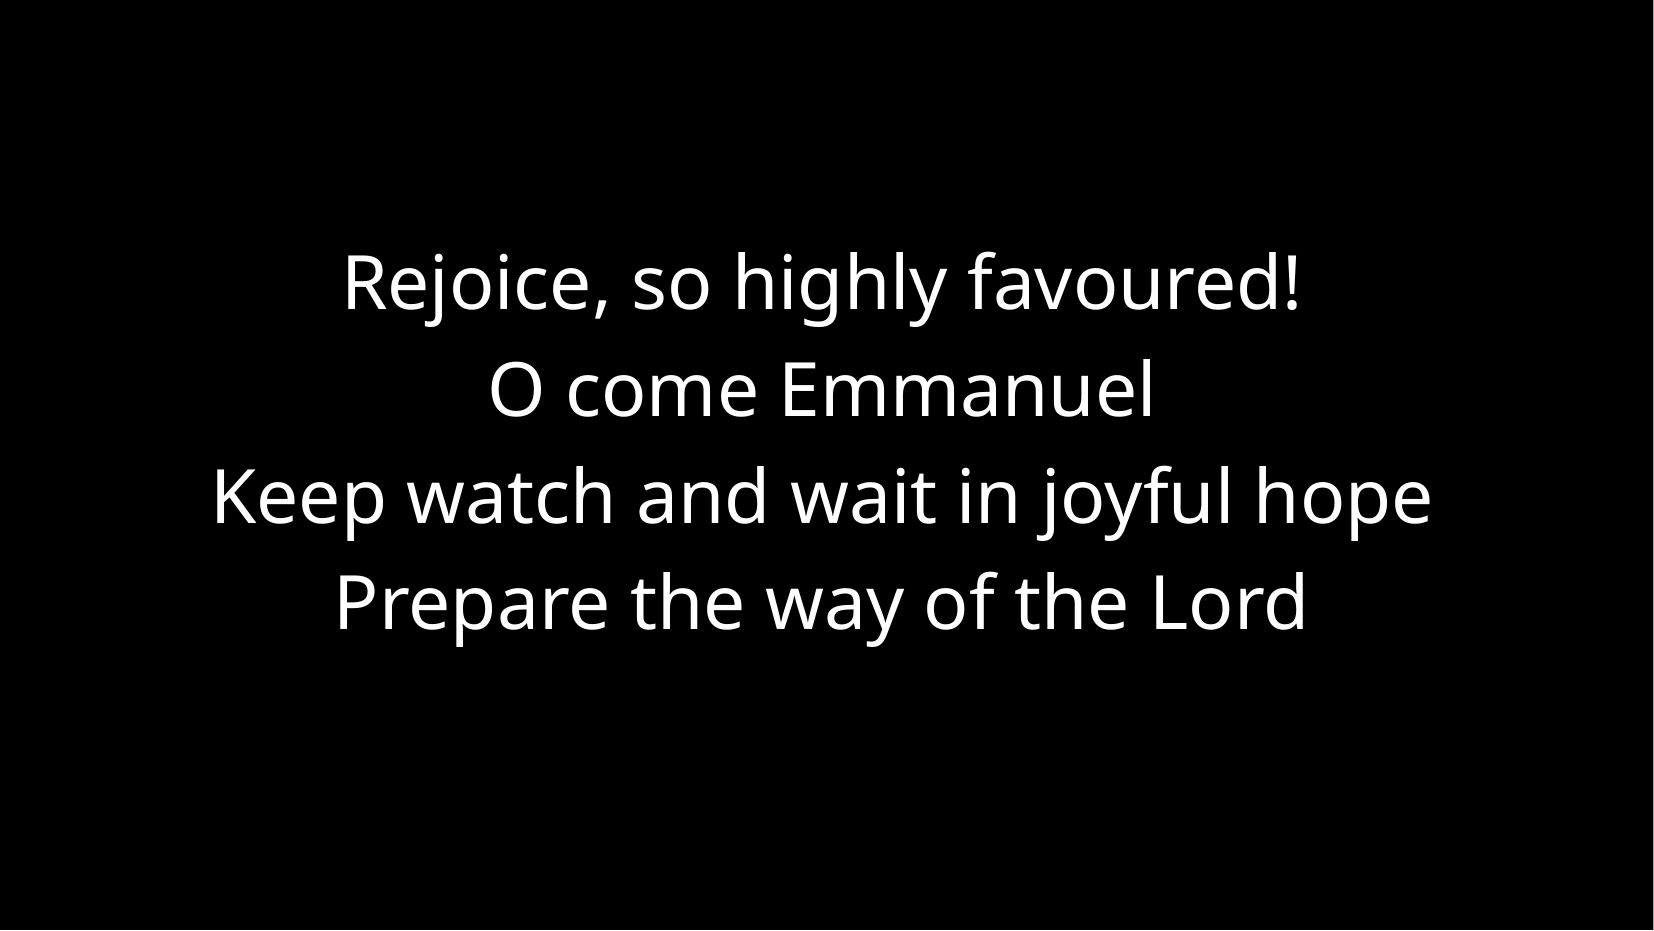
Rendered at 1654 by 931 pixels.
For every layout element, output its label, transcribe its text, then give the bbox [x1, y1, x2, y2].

text_box Rejoice, so highly favoured! O come Emmanuel Keep watch and wait in joyful hope Prepare the way of the Lord [68, 227, 1558, 842]
